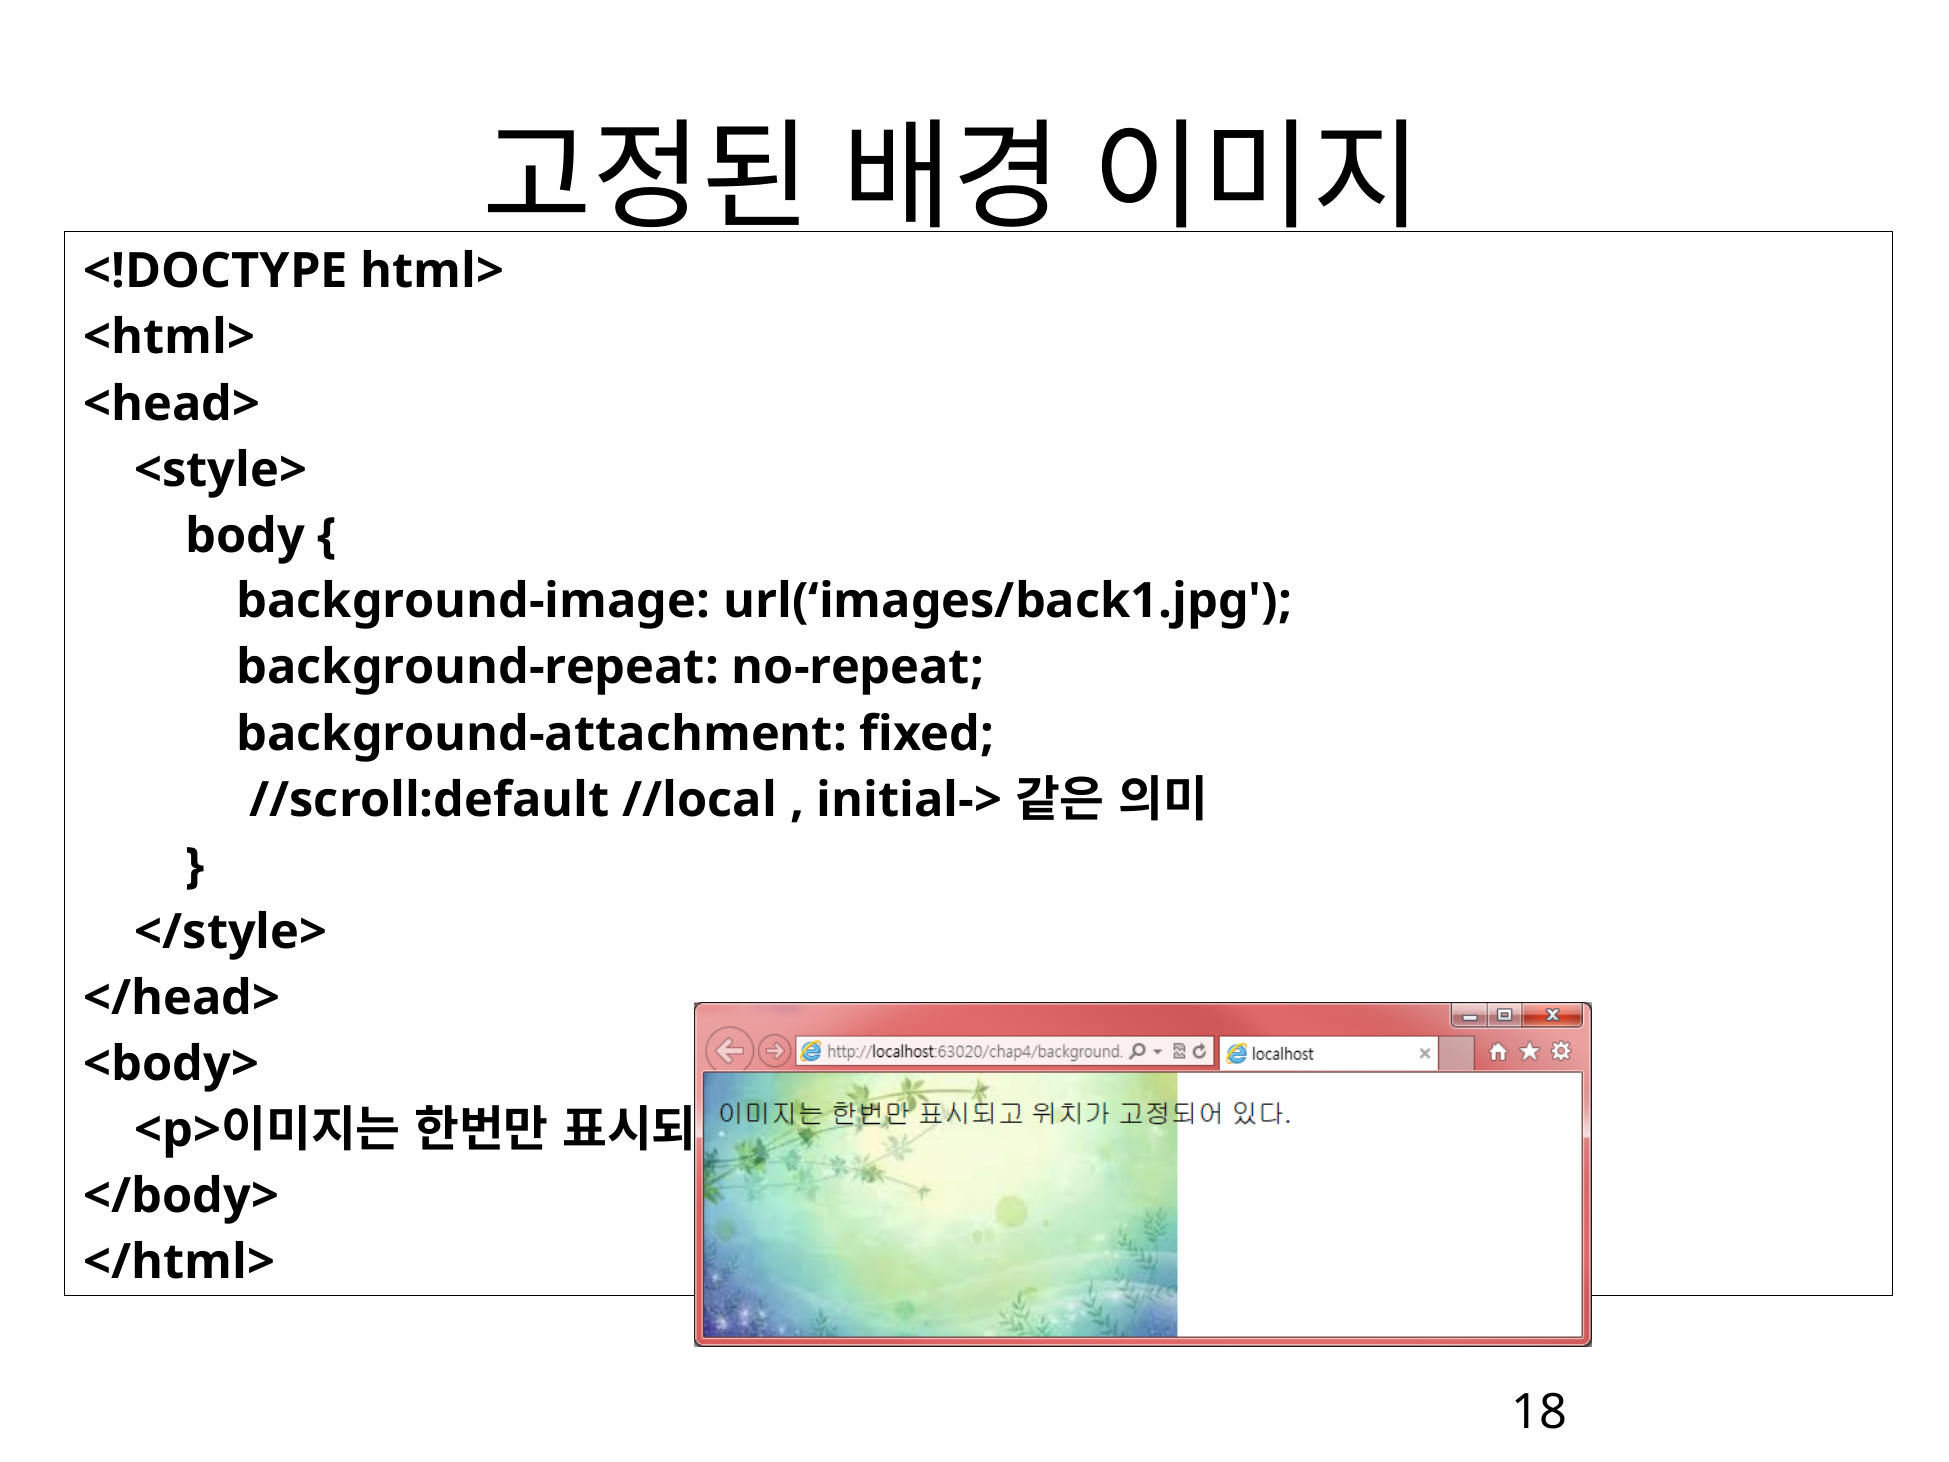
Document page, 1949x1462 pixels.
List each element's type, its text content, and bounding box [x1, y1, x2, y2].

picture [694, 1002, 1592, 1347]
text_box <!DOCTYPE html> <html> <head> <style> body { background-image: url(‘images/back1.jpg'); background-repeat: no-repeat; background-attachment: fixed; //scroll:default //local , initial-> 같은 의미 } </style> </head> <body> <p>이미지는 한번만 표시되고 위치가 고정되어 있다.</p> </body> </html> [64, 231, 1893, 1296]
slide_number <숫자> [1496, 1372, 1899, 1462]
title 고정된 배경 이미지 [156, 92, 1749, 231]
